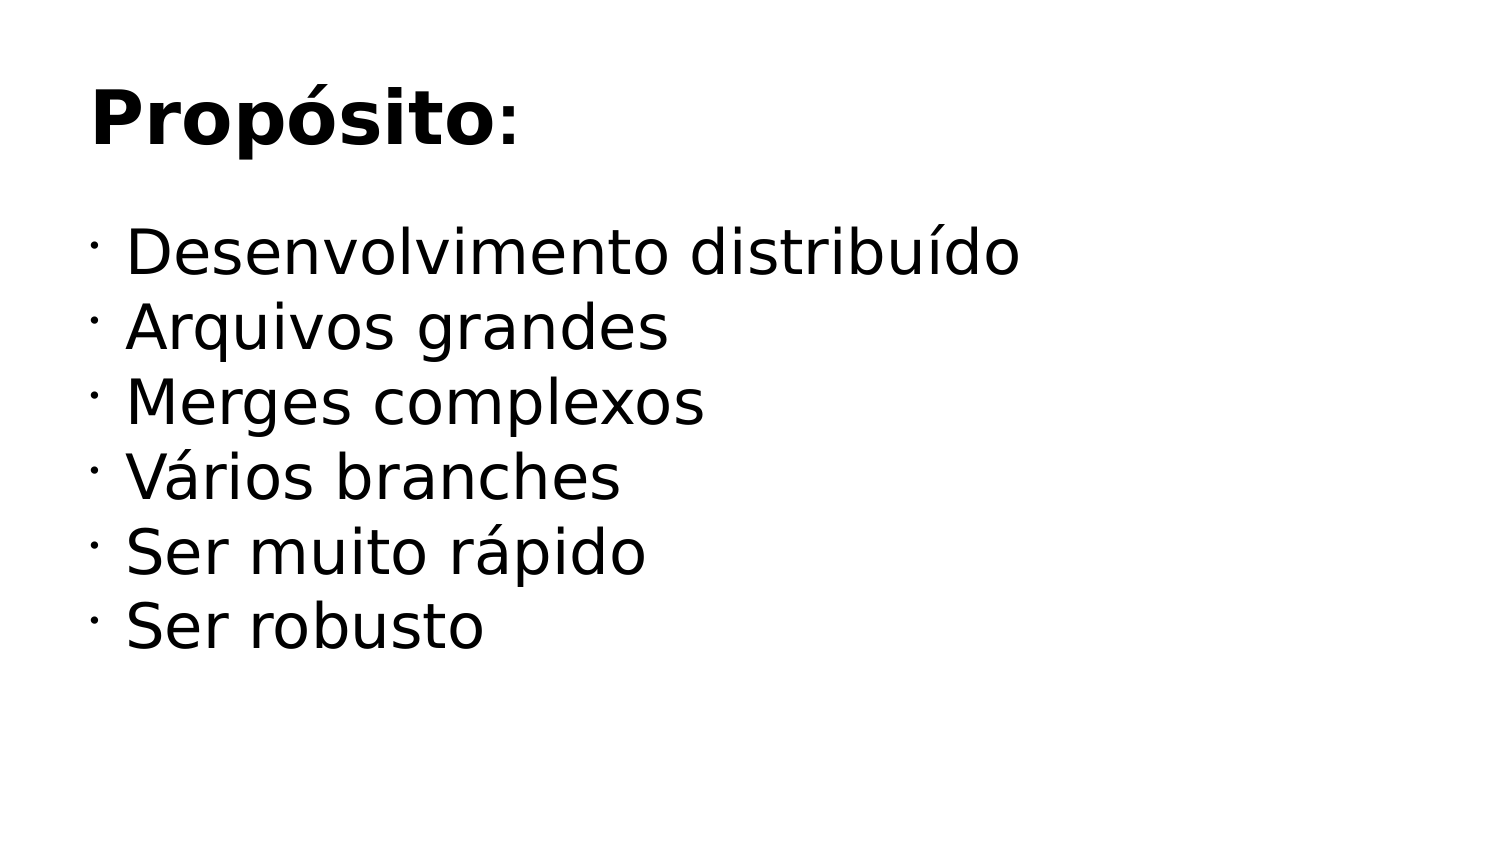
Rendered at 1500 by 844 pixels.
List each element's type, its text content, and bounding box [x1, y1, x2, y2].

text_box Propósito: [75, 33, 1425, 175]
text_box Desenvolvimento distribuído Arquivos grandes Merges complexos Vários branches Ser muito rápido Ser robusto [75, 196, 1425, 808]
